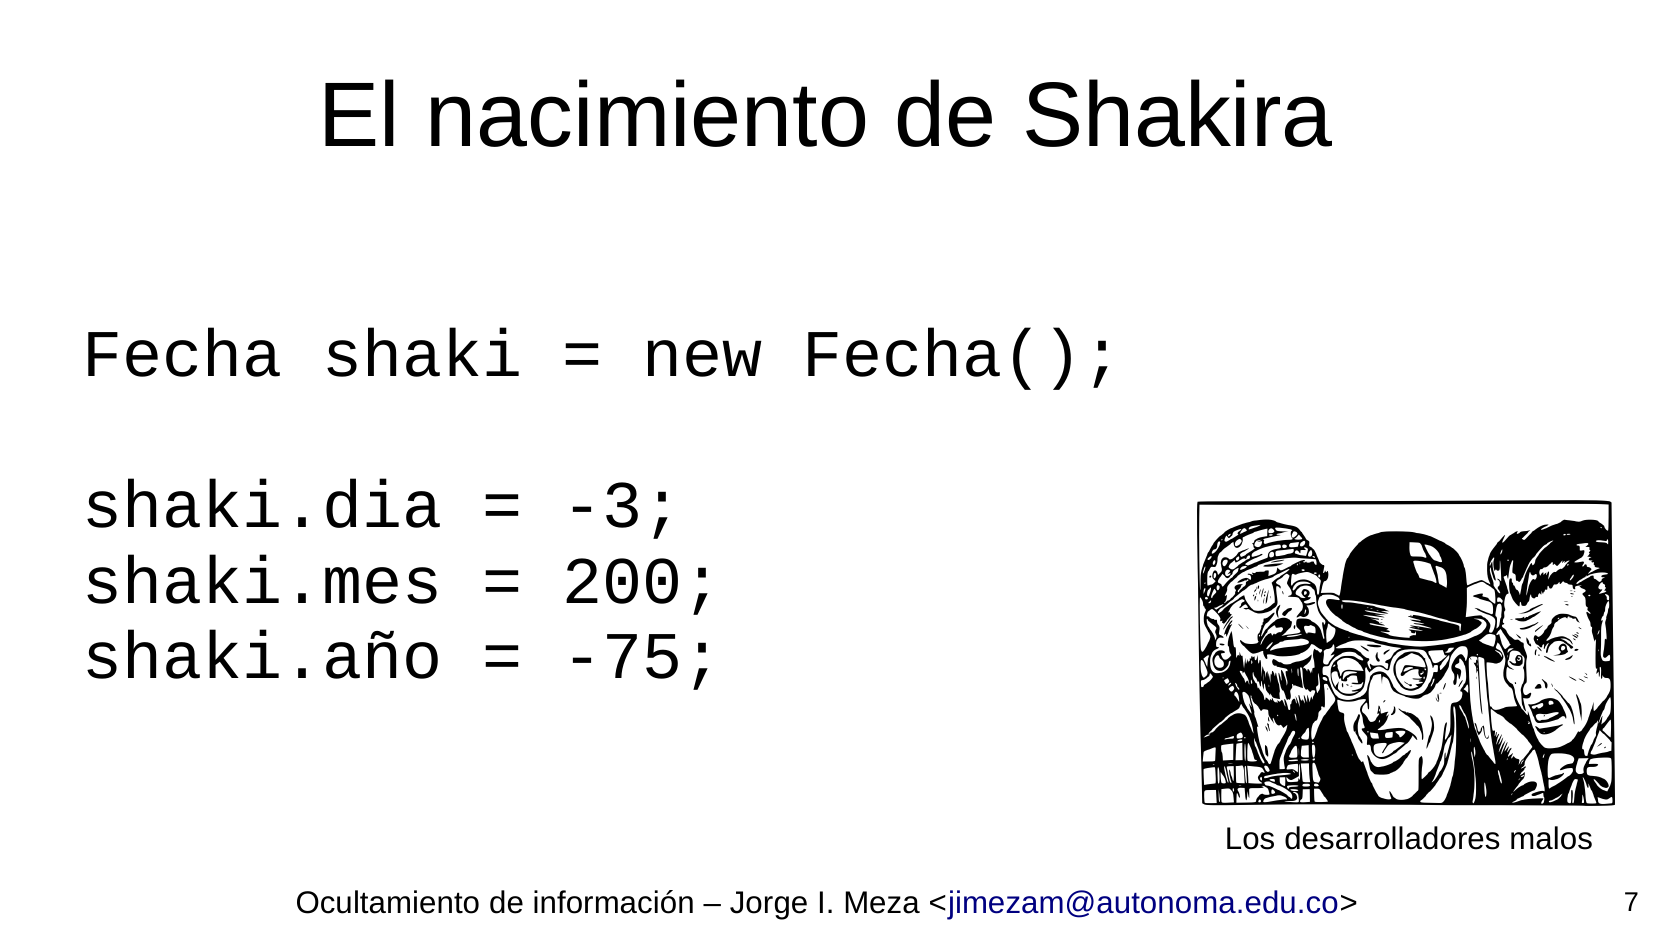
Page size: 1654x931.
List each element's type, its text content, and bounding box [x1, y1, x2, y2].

text_box Los desarrolladores malos [1210, 813, 1607, 864]
picture [1197, 500, 1615, 806]
subtitle Fecha shaki = new Fecha(); shaki.dia = -3; shaki.mes = 200; shaki.año = -75; [82, 217, 1571, 879]
title El nacimiento de Shakira [82, 37, 1571, 193]
